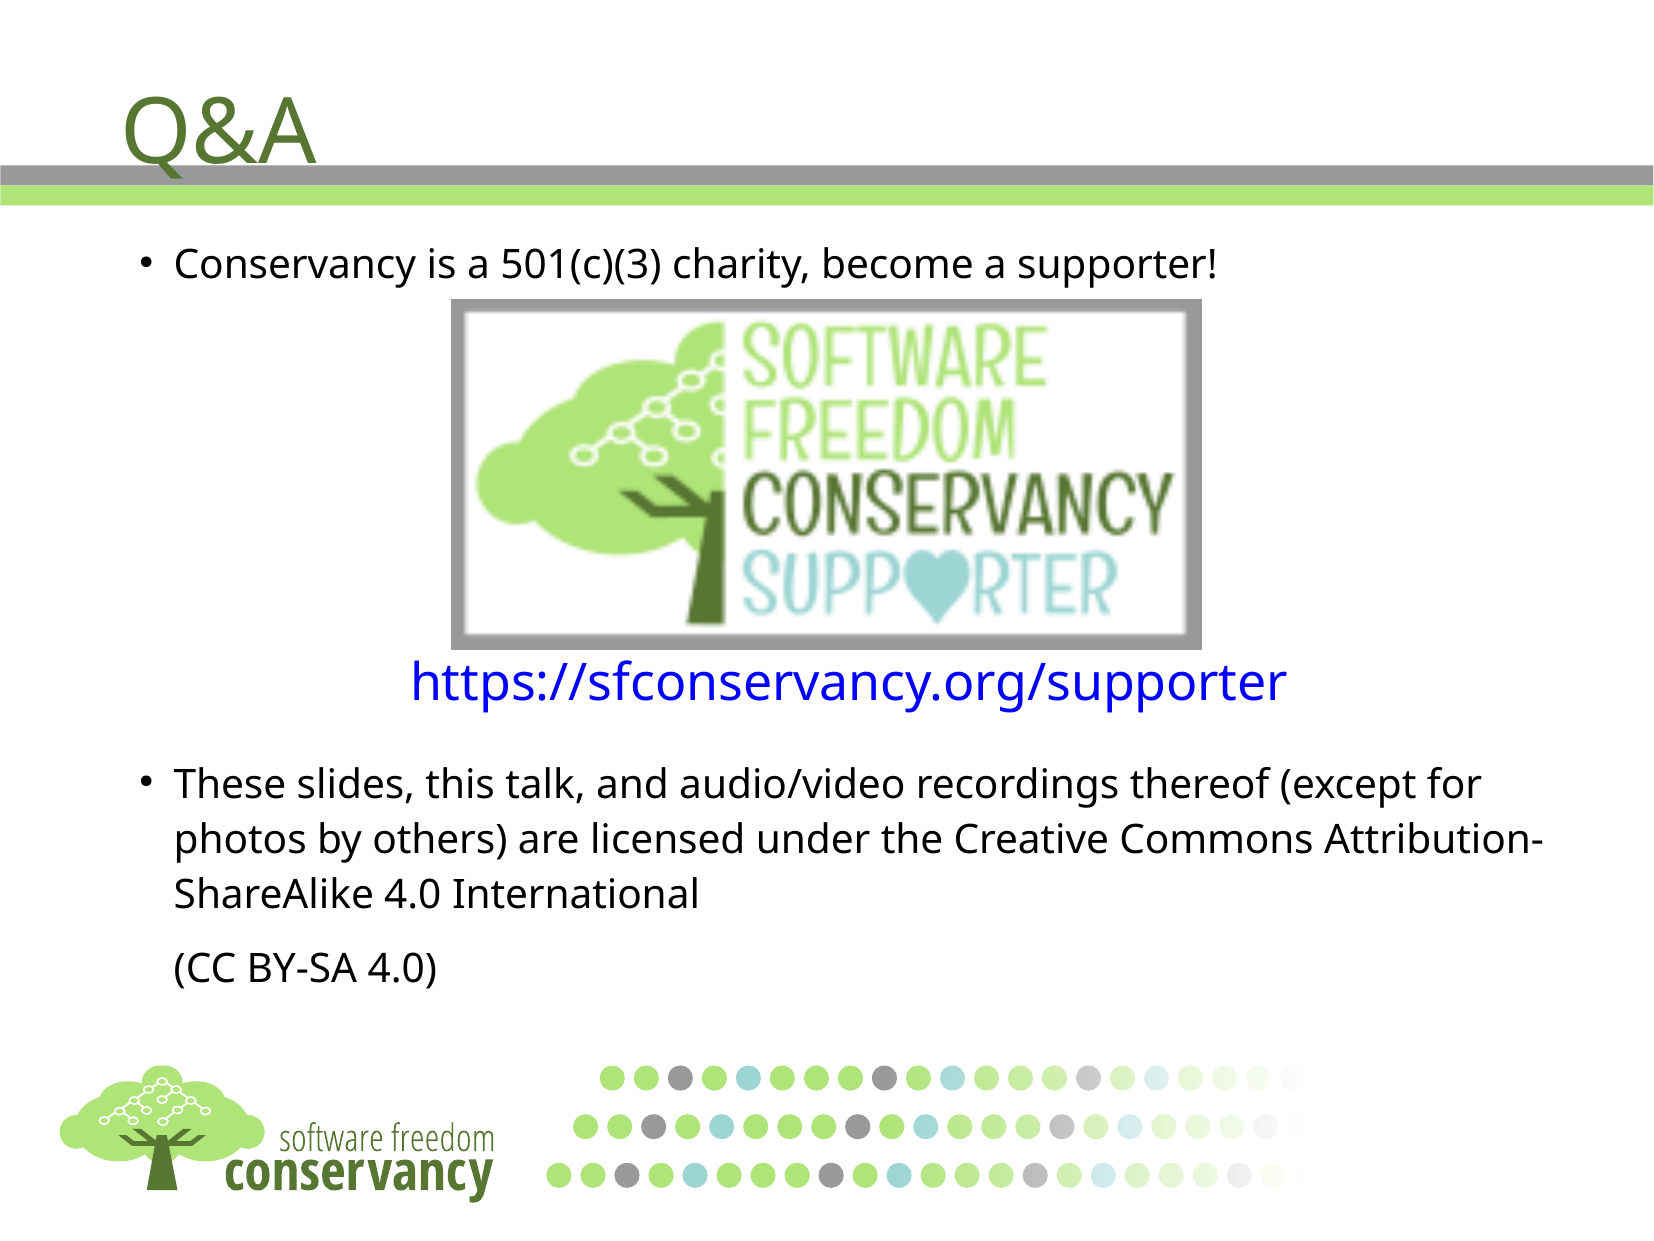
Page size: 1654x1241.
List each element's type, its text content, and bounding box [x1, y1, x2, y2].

text_box Q&A [120, 75, 630, 183]
list Conservancy is a 501(c)(3) charity, become a supporter! These slides, this talk, and audio/video recordings thereof (except for photos by others) are licensed under the Creative Commons Attribution-ShareAlike 4.0 International (CC BY-SA 4.0) [127, 235, 1621, 1006]
